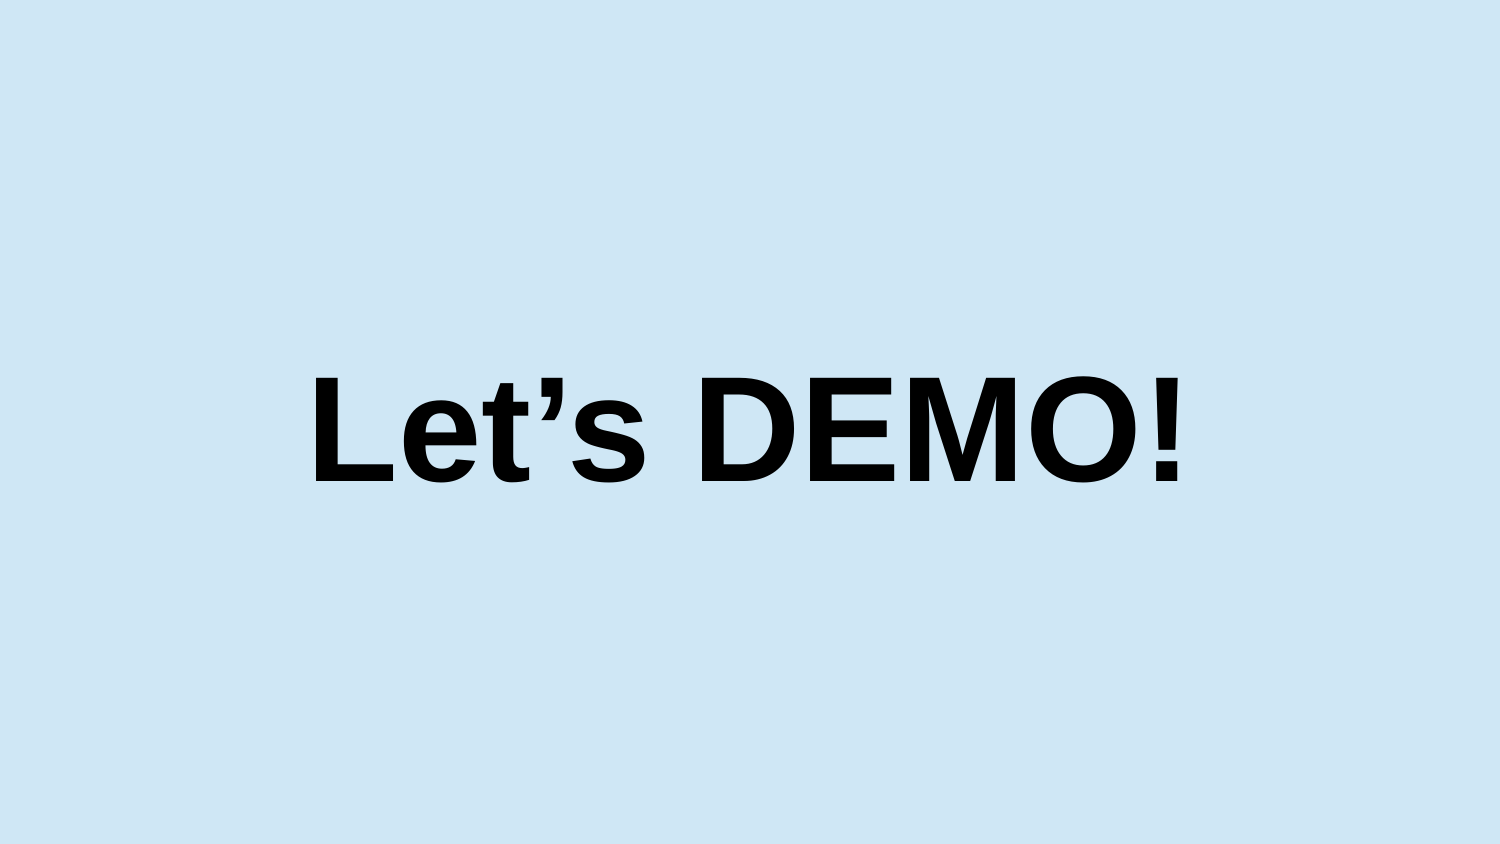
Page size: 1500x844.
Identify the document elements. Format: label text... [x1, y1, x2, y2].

title Let’s DEMO! [51, 352, 1449, 491]
